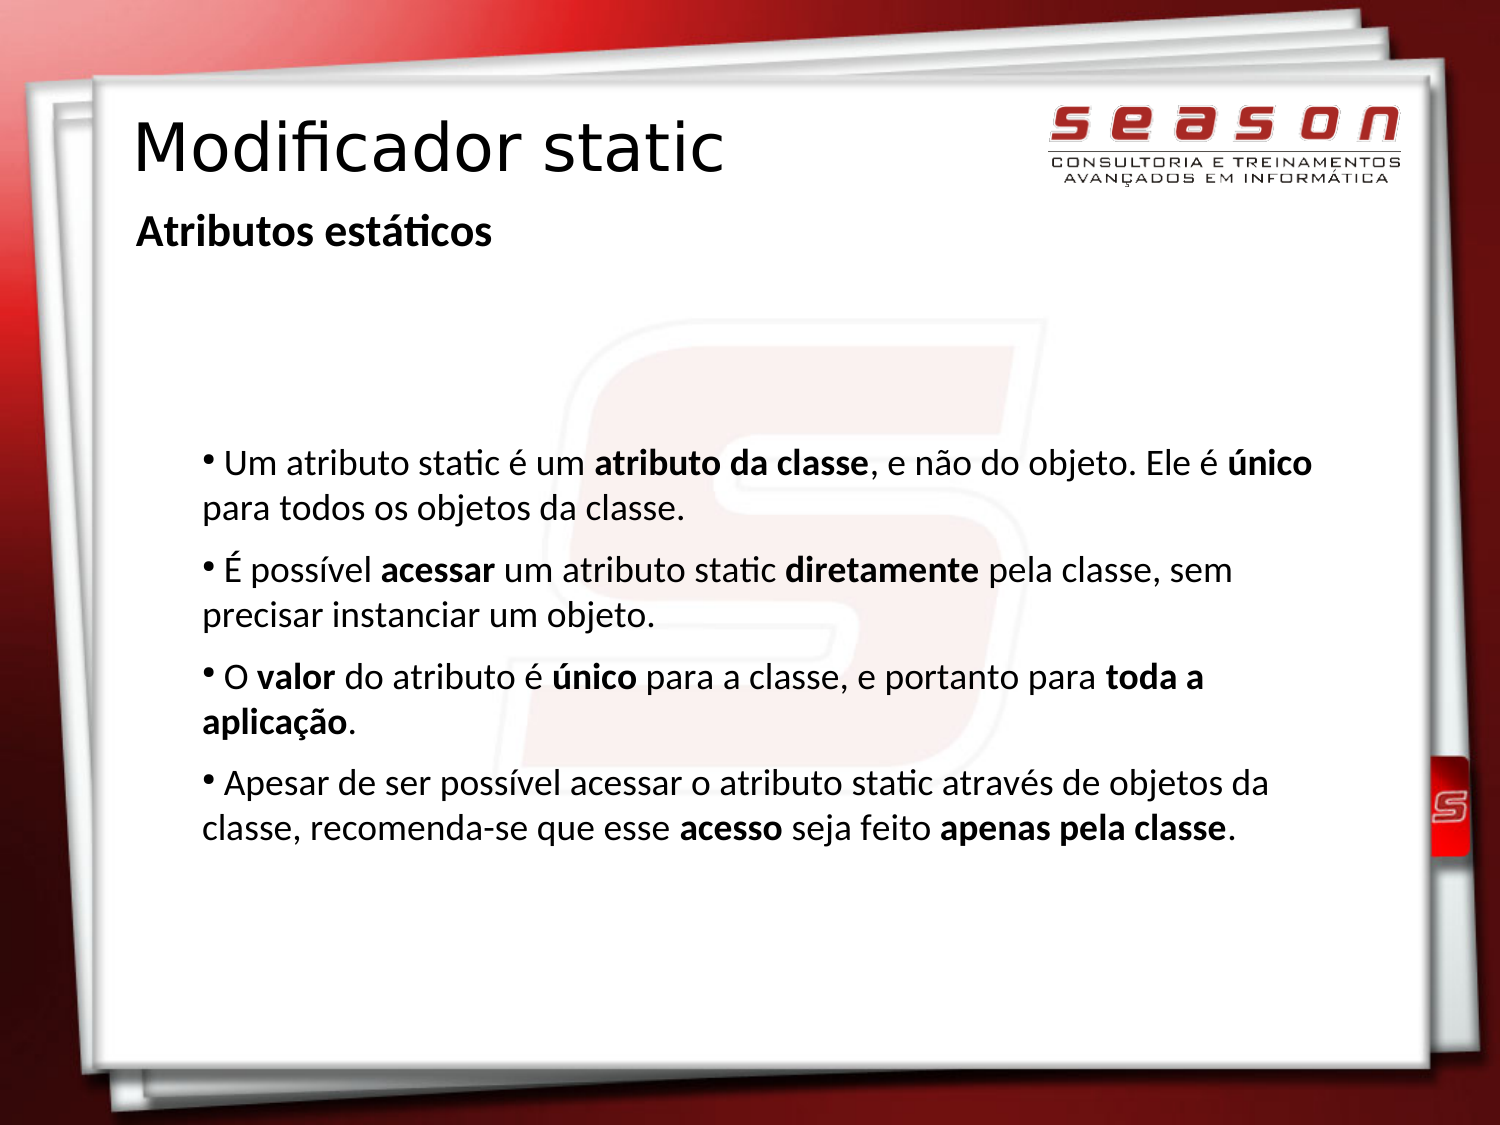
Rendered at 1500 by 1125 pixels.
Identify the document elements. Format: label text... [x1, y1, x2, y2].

text_box Atributos estáticos [119, 200, 1240, 256]
text_box Um atributo static é um atributo da classe, e não do objeto. Ele é único para todos os objetos da classe. É possível acessar um atributo static diretamente pela classe, sem precisar instanciar um objeto. O valor do atributo é único para a classe, e portanto para toda a aplicação. Apesar de ser possível acessar o atributo static através de objetos da classe, recomenda-se que esse acesso seja feito apenas pela classe. [202, 375, 1341, 912]
title Modificador static [118, 33, 1394, 257]
picture [0, 0, 1500, 1125]
